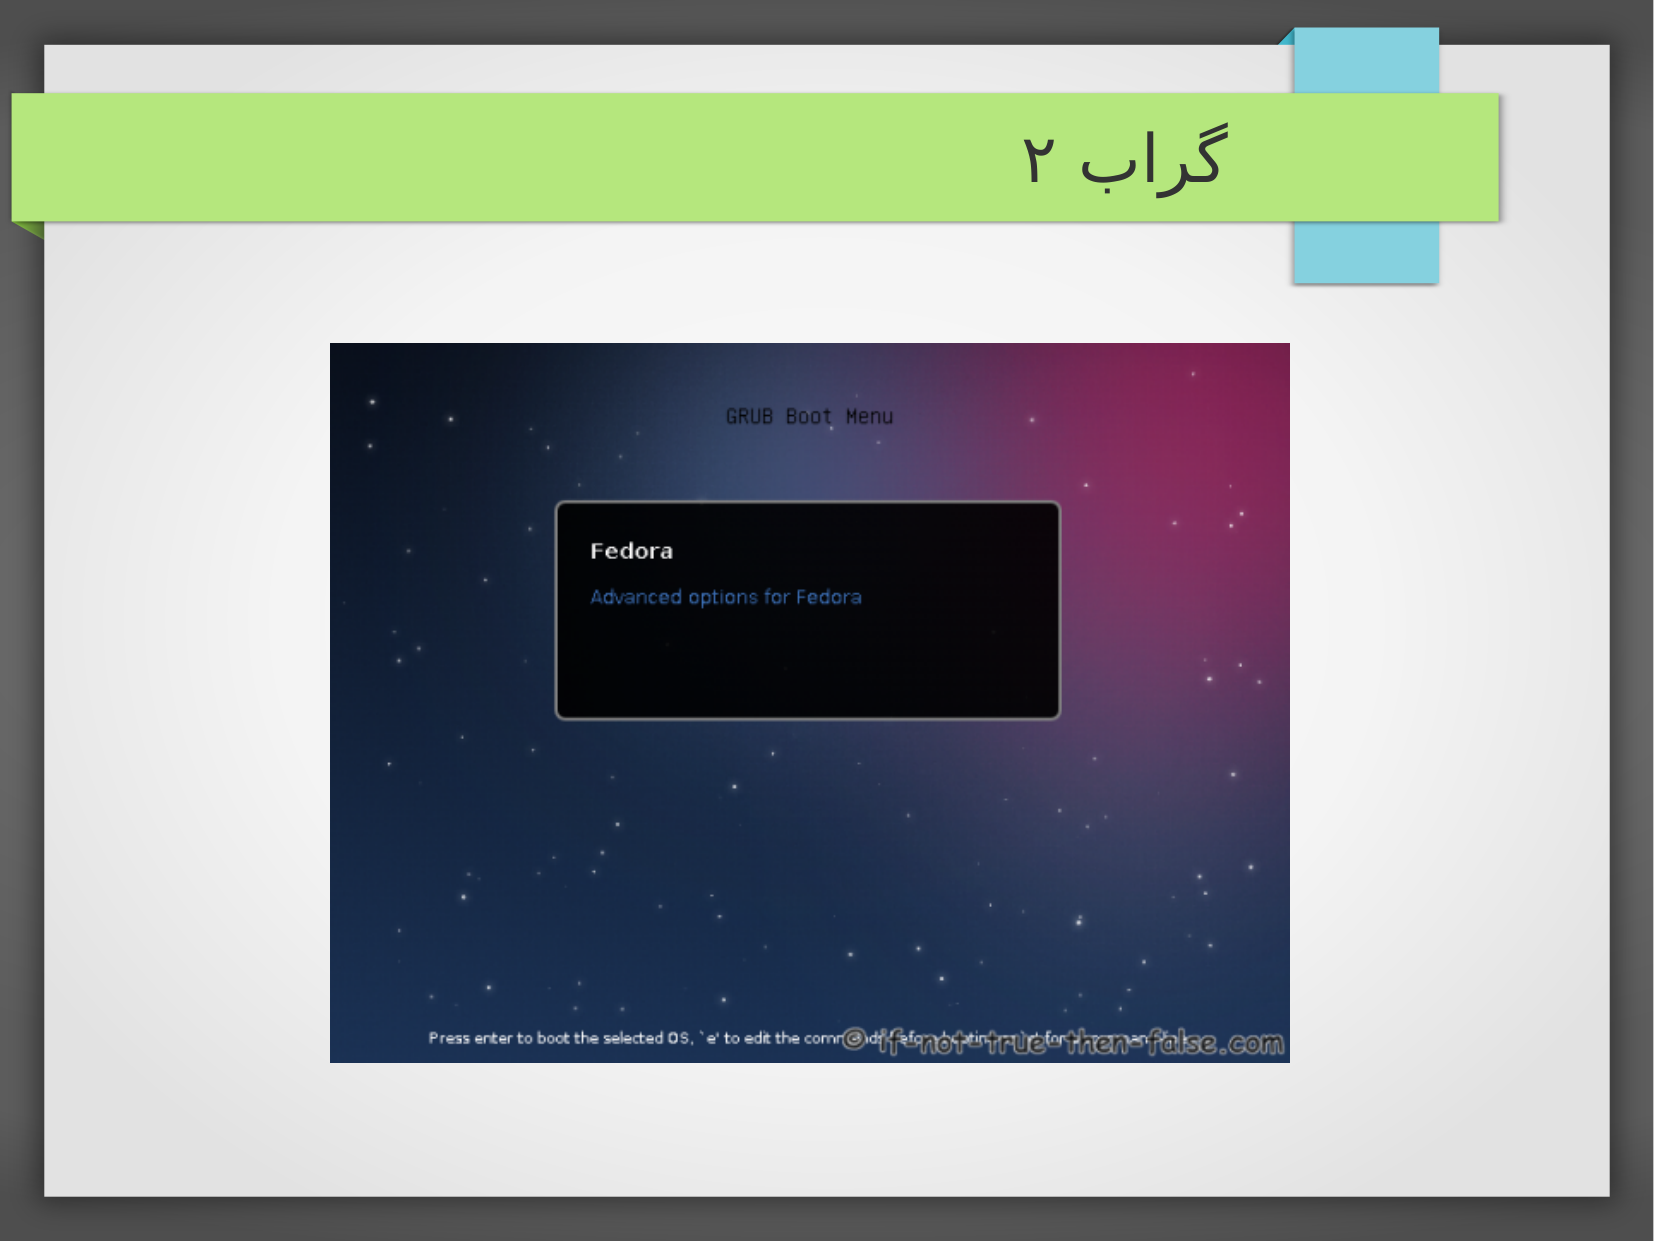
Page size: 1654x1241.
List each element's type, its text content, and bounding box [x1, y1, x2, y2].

picture [0, 0, 1654, 1241]
title گراب ۲ [70, 106, 1229, 213]
